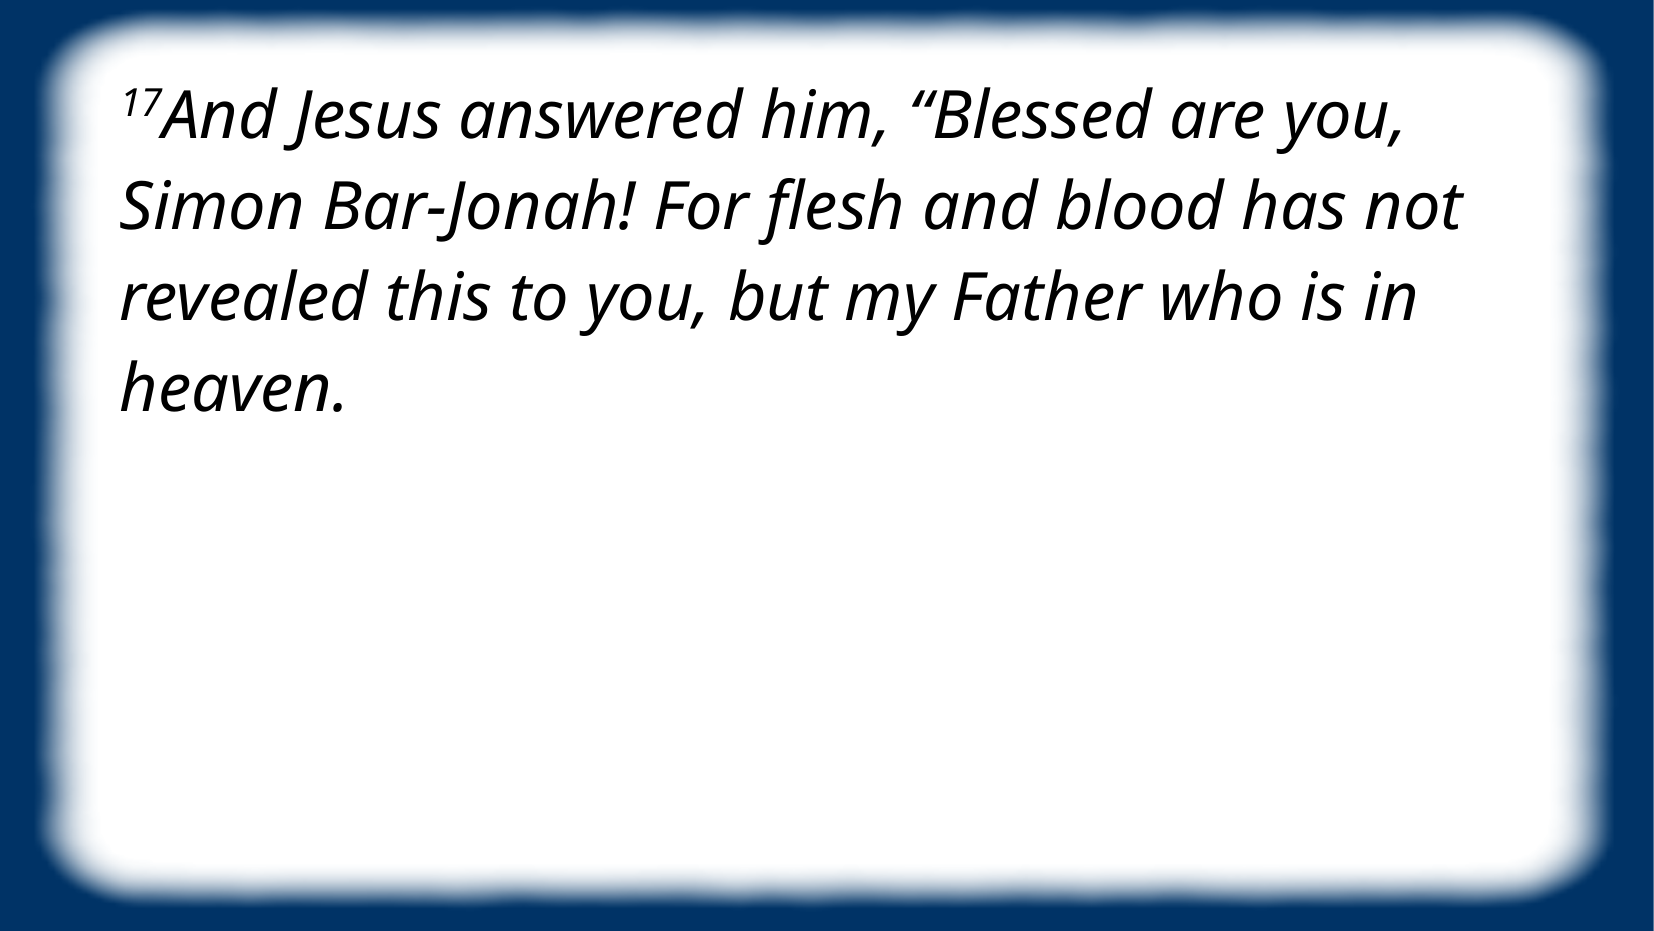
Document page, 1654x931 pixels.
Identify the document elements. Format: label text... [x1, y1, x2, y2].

text_box 17And Jesus answered him, “Blessed are you, Simon Bar-Jonah! For flesh and blood has not revealed this to you, but my Father who is in heaven. [105, 60, 1531, 430]
picture [0, 0, 1654, 931]
